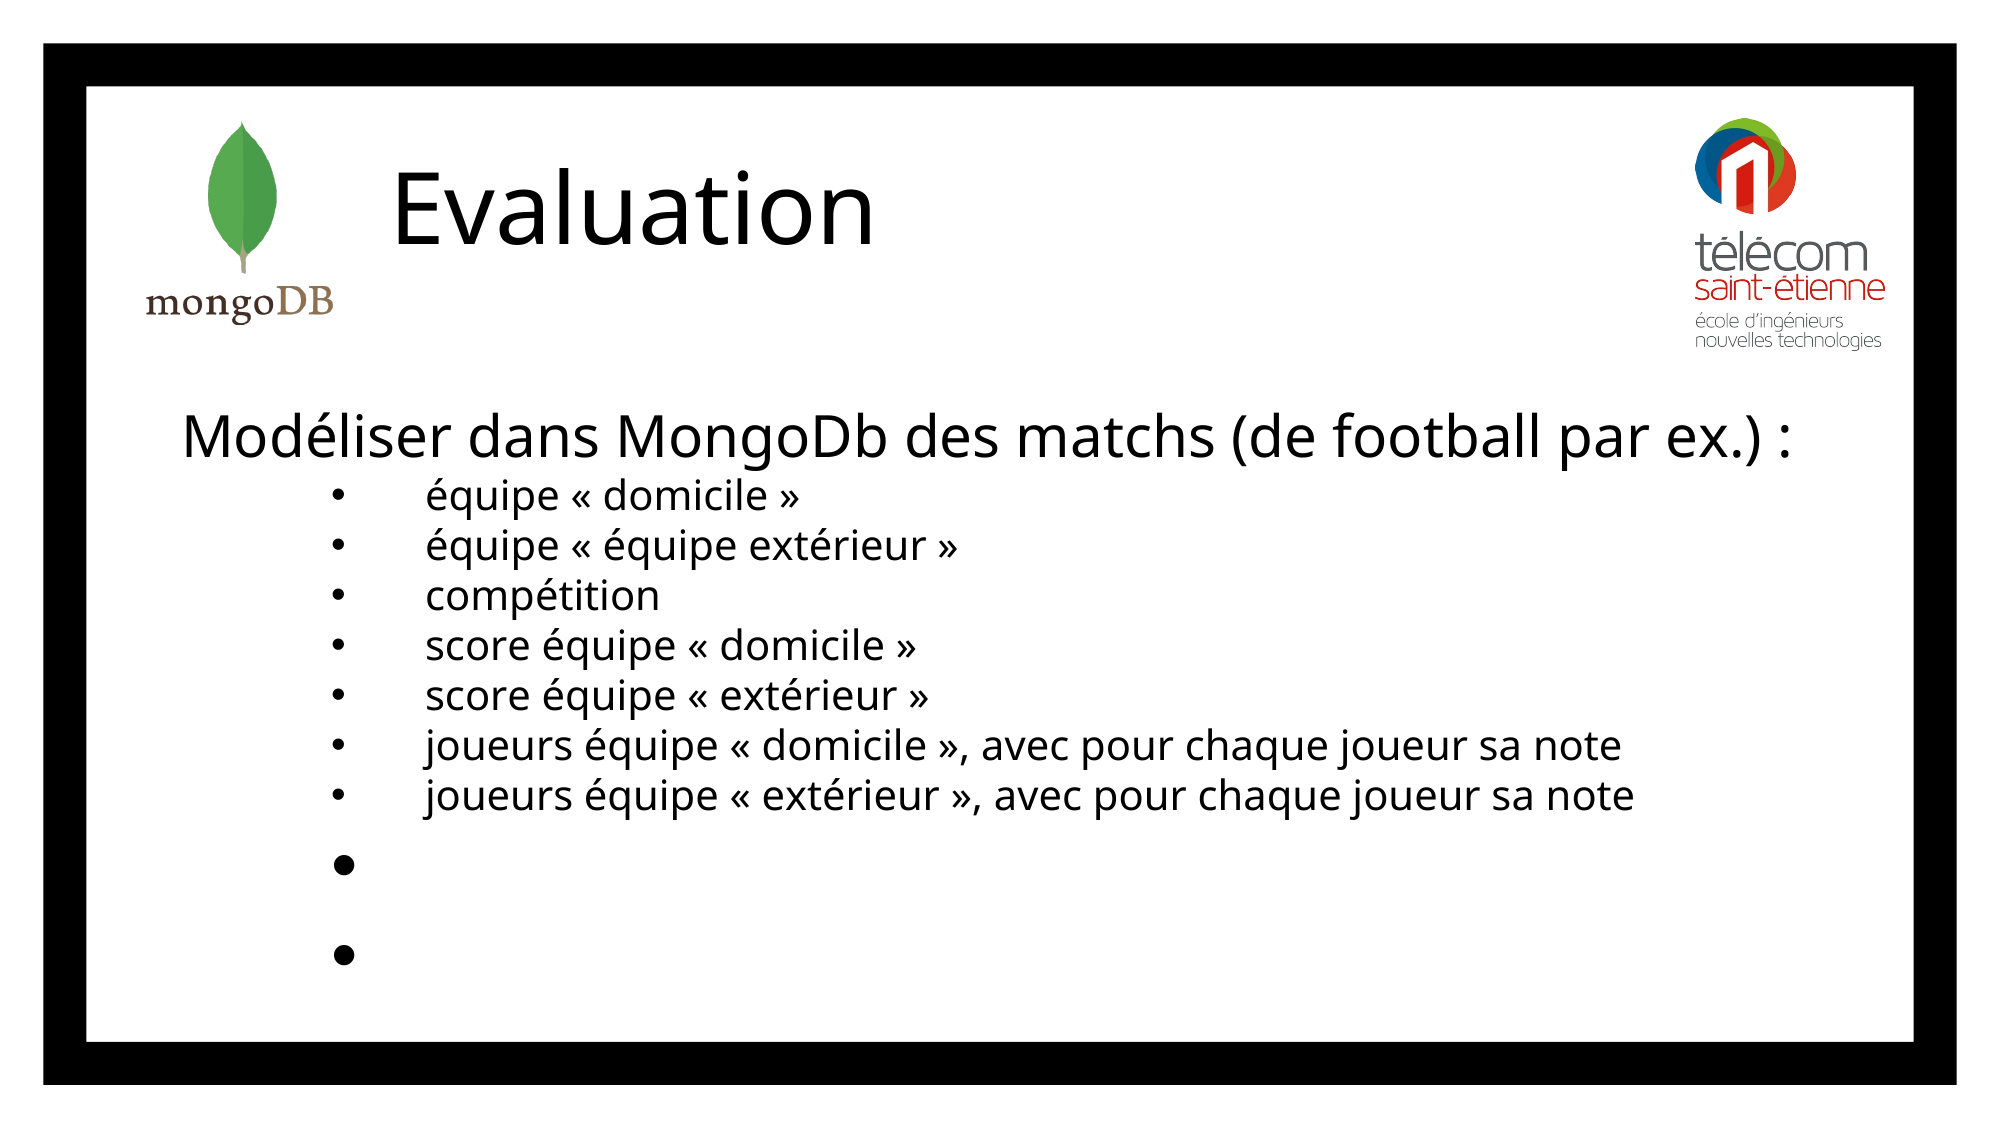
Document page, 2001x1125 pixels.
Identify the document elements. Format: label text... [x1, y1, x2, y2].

picture [1715, 134, 1730, 138]
picture [145, 121, 333, 325]
text_box Modéliser dans MongoDb des matchs (de football par ex.) : équipe « domicile » équipe « équipe extérieur » compétition score équipe « domicile » score équipe « extérieur » joueurs équipe « domicile », avec pour chaque joueur sa note joueurs équipe « extérieur », avec pour chaque joueur sa note [166, 391, 1849, 1125]
title Evaluation [369, 138, 1849, 304]
picture [1695, 118, 1885, 351]
